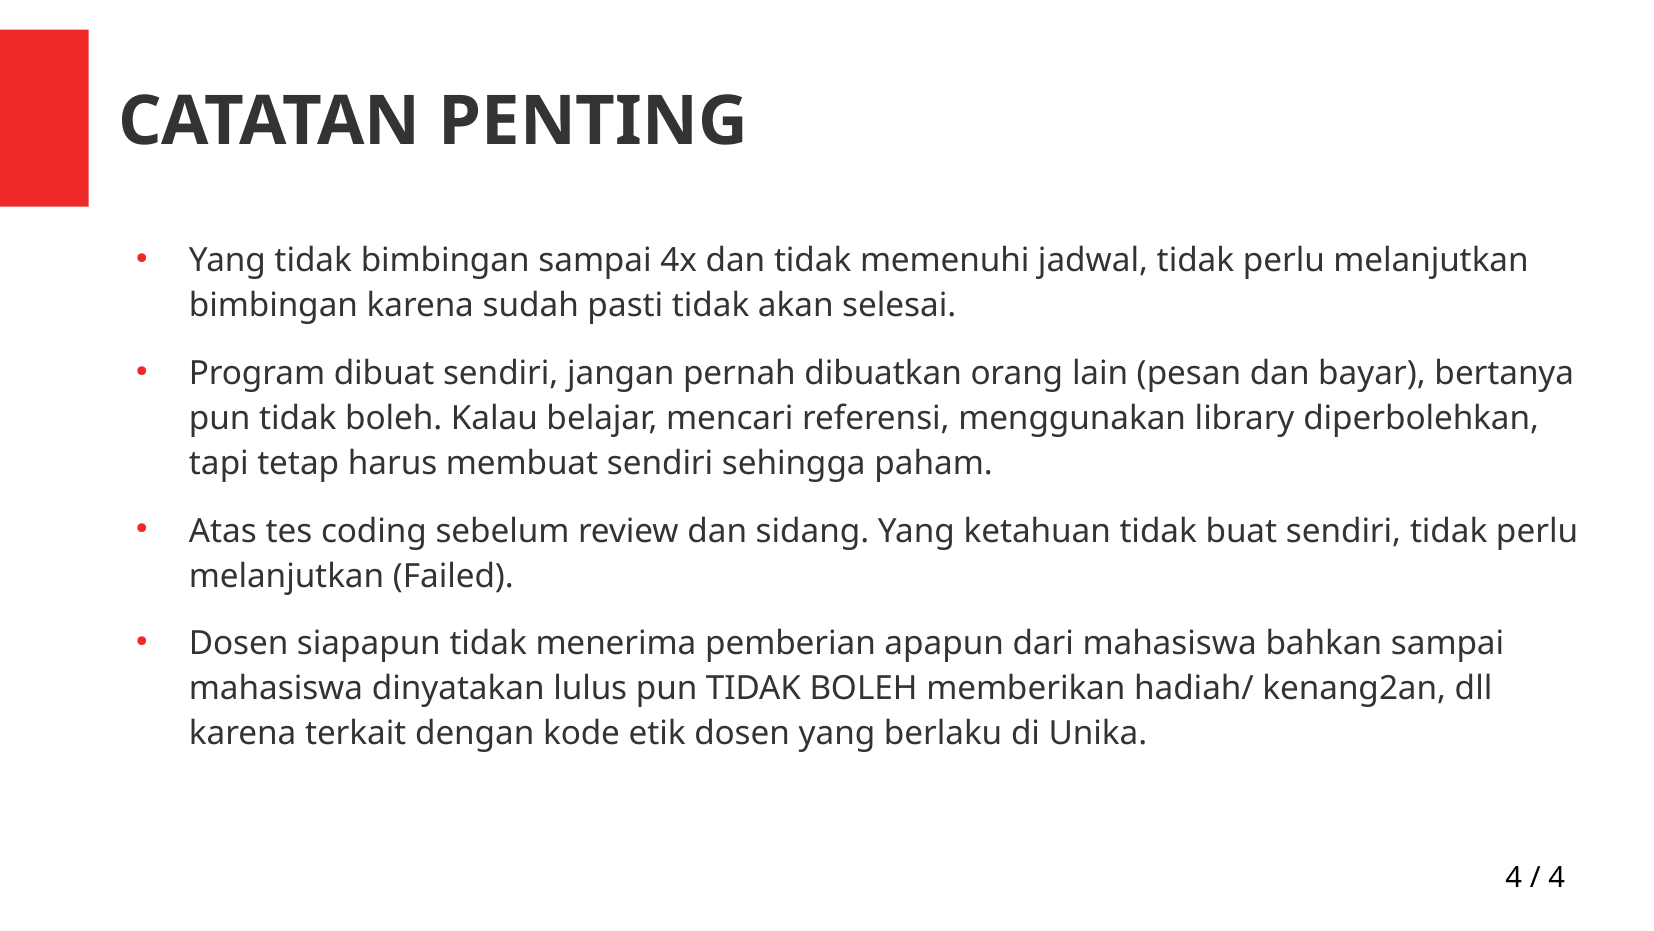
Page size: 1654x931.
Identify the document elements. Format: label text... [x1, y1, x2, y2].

title CATATAN PENTING [118, 29, 1595, 207]
list Yang tidak bimbingan sampai 4x dan tidak memenuhi jadwal, tidak perlu melanjutkan bimbingan karena sudah pasti tidak akan selesai. Program dibuat sendiri, jangan pernah dibuatkan orang lain (pesan dan bayar), bertanya pun tidak boleh. Kalau belajar, mencari referensi, menggunakan library diperbolehkan, tapi tetap harus membuat sendiri sehingga paham. Atas tes coding sebelum review dan sidang. Yang ketahuan tidak buat sendiri, tidak perlu melanjutkan (Failed). Dosen siapapun tidak menerima pemberian apapun dari mahasiswa bahkan sampai mahasiswa dinyatakan lulus pun TIDAK BOLEH memberikan hadiah/ kenang2an, dll karena terkait dengan kode etik dosen yang berlaku di Unika. [118, 236, 1595, 798]
